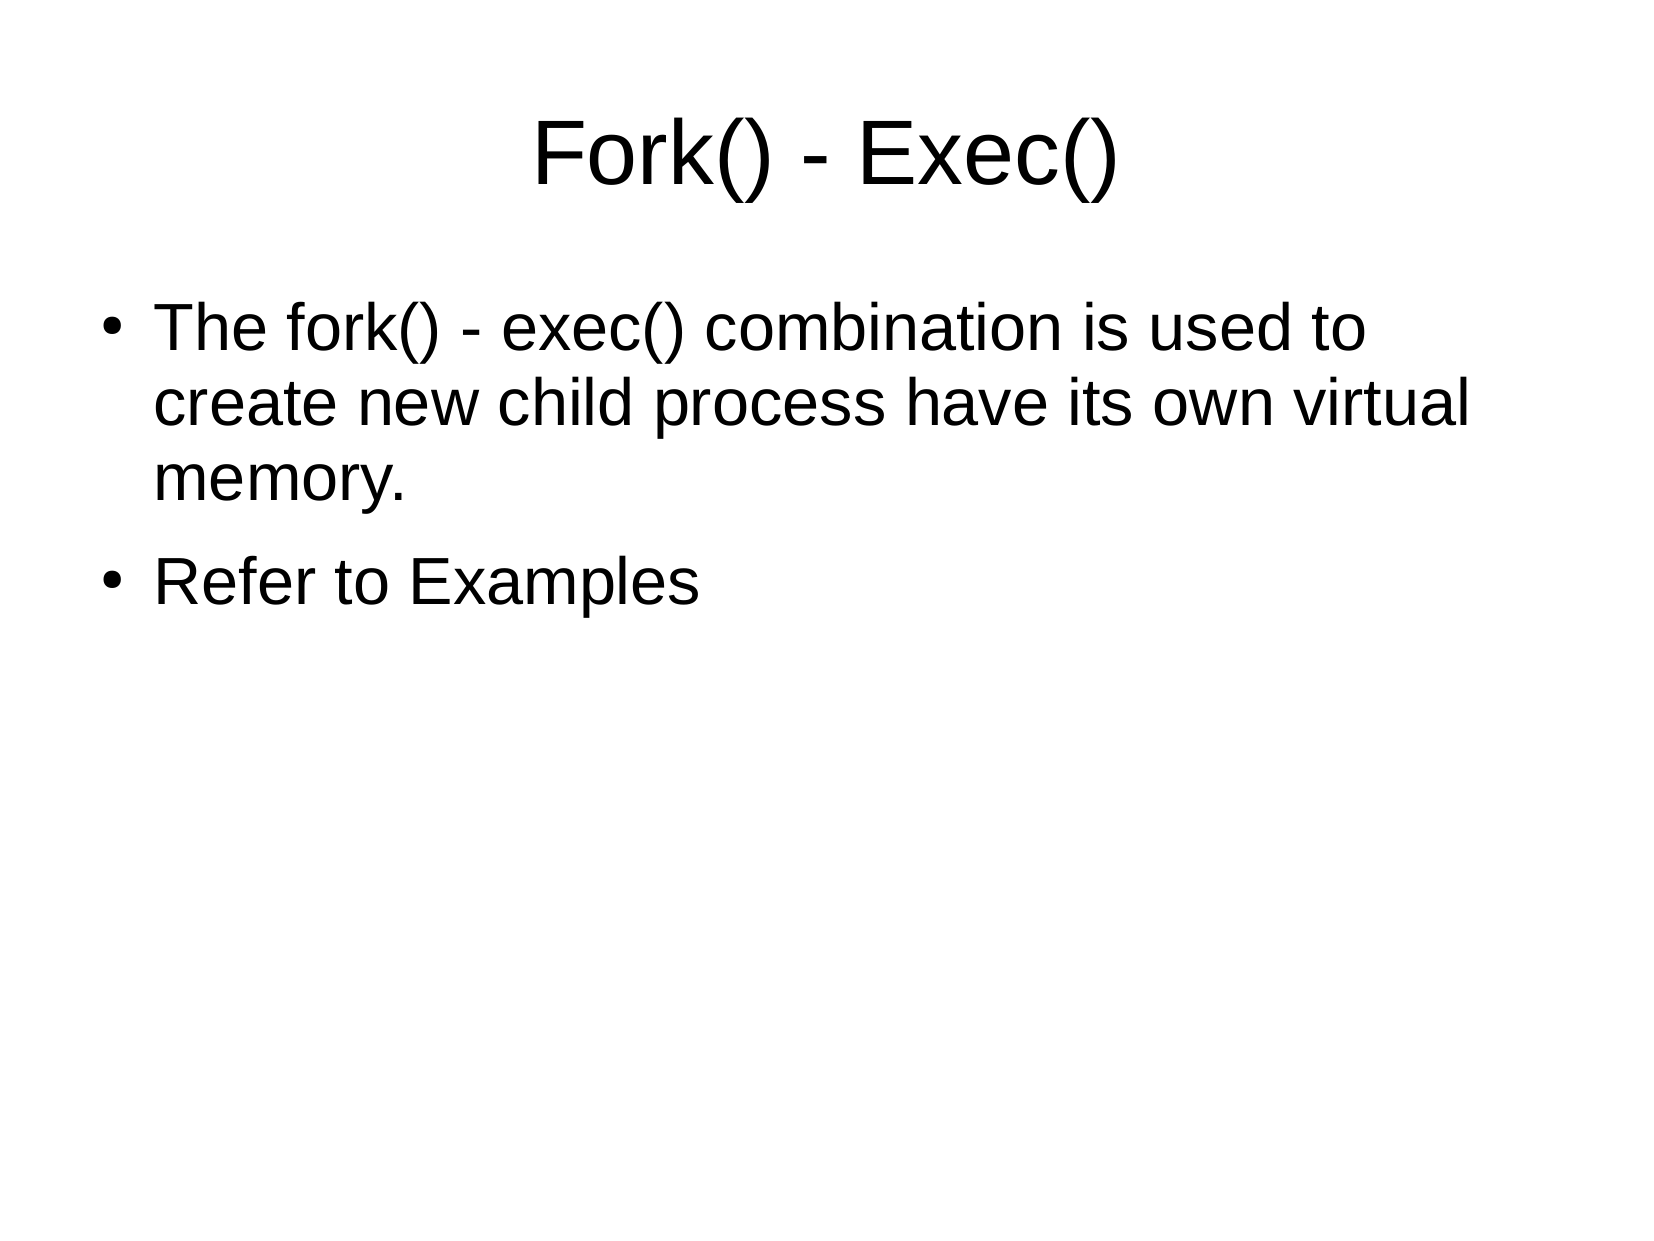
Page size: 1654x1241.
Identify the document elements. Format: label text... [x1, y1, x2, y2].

title Fork() - Exec() [82, 49, 1571, 257]
list The fork() - exec() combination is used to create new child process have its own virtual memory. Refer to Examples [82, 290, 1571, 1010]
